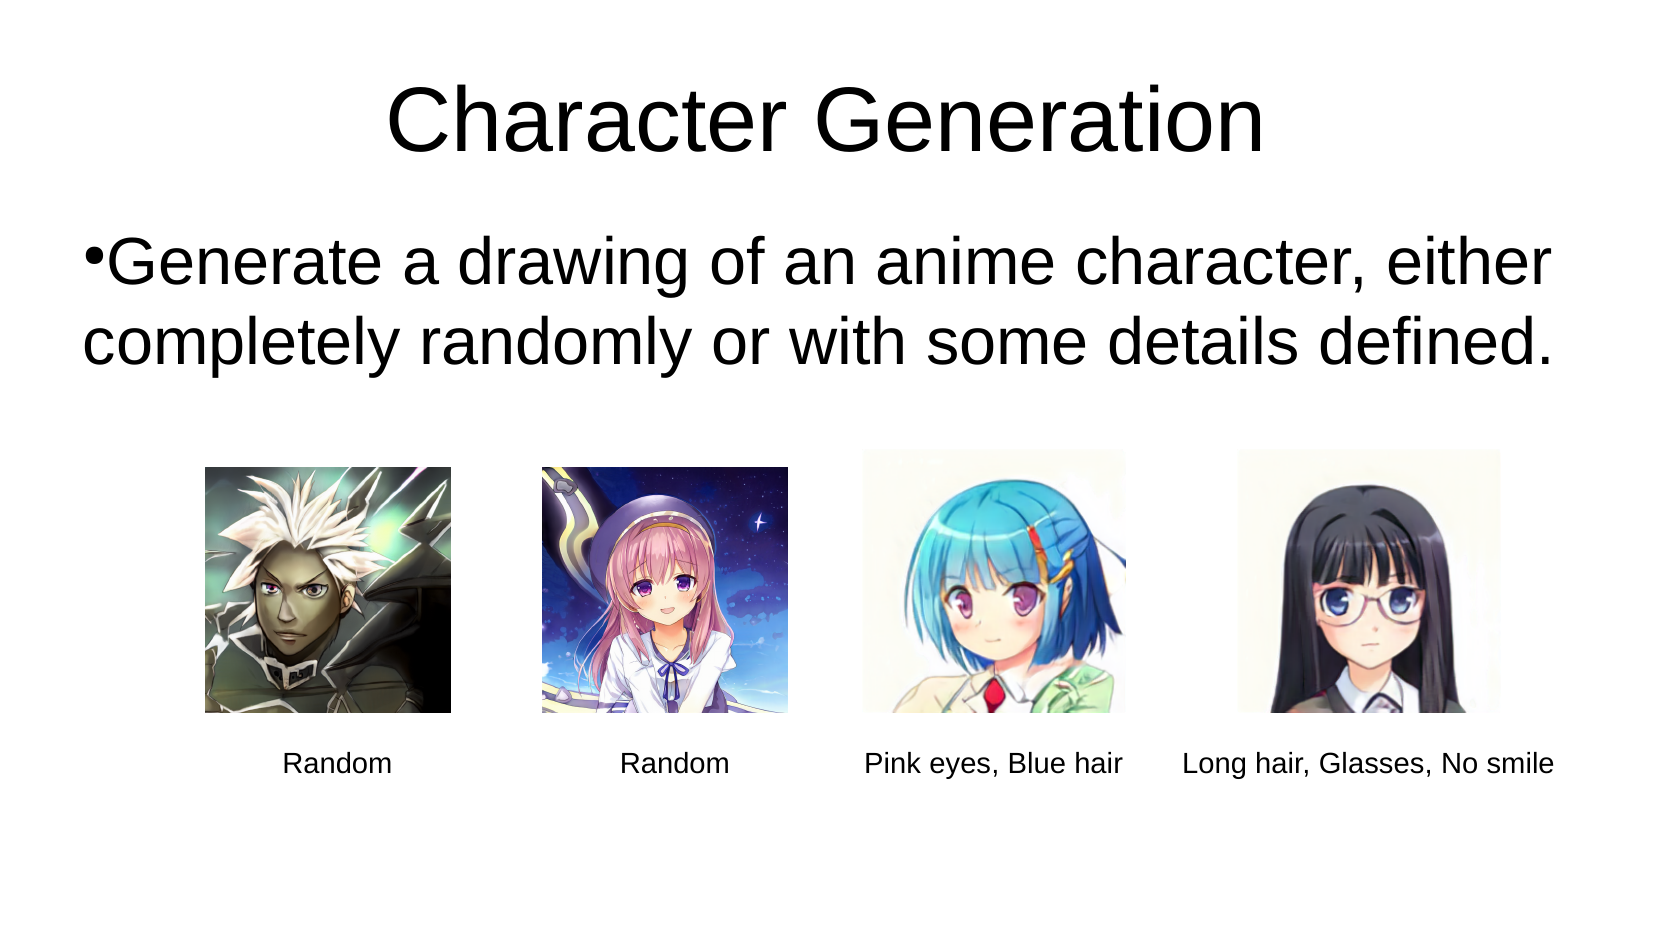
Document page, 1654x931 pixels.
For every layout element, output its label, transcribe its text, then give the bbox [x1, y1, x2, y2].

text_box Long hair, Glasses, No smile [1162, 739, 1576, 788]
text_box Pink eyes, Blue hair [825, 739, 1162, 788]
picture [862, 449, 1126, 713]
title Character Generation [82, 37, 1571, 193]
text_box Random [262, 739, 413, 788]
picture [205, 467, 451, 713]
picture [542, 467, 788, 713]
picture [1237, 449, 1501, 713]
list Generate a drawing of an anime character, either completely randomly or with some details defined. [82, 217, 1571, 451]
text_box Random [600, 739, 751, 788]
